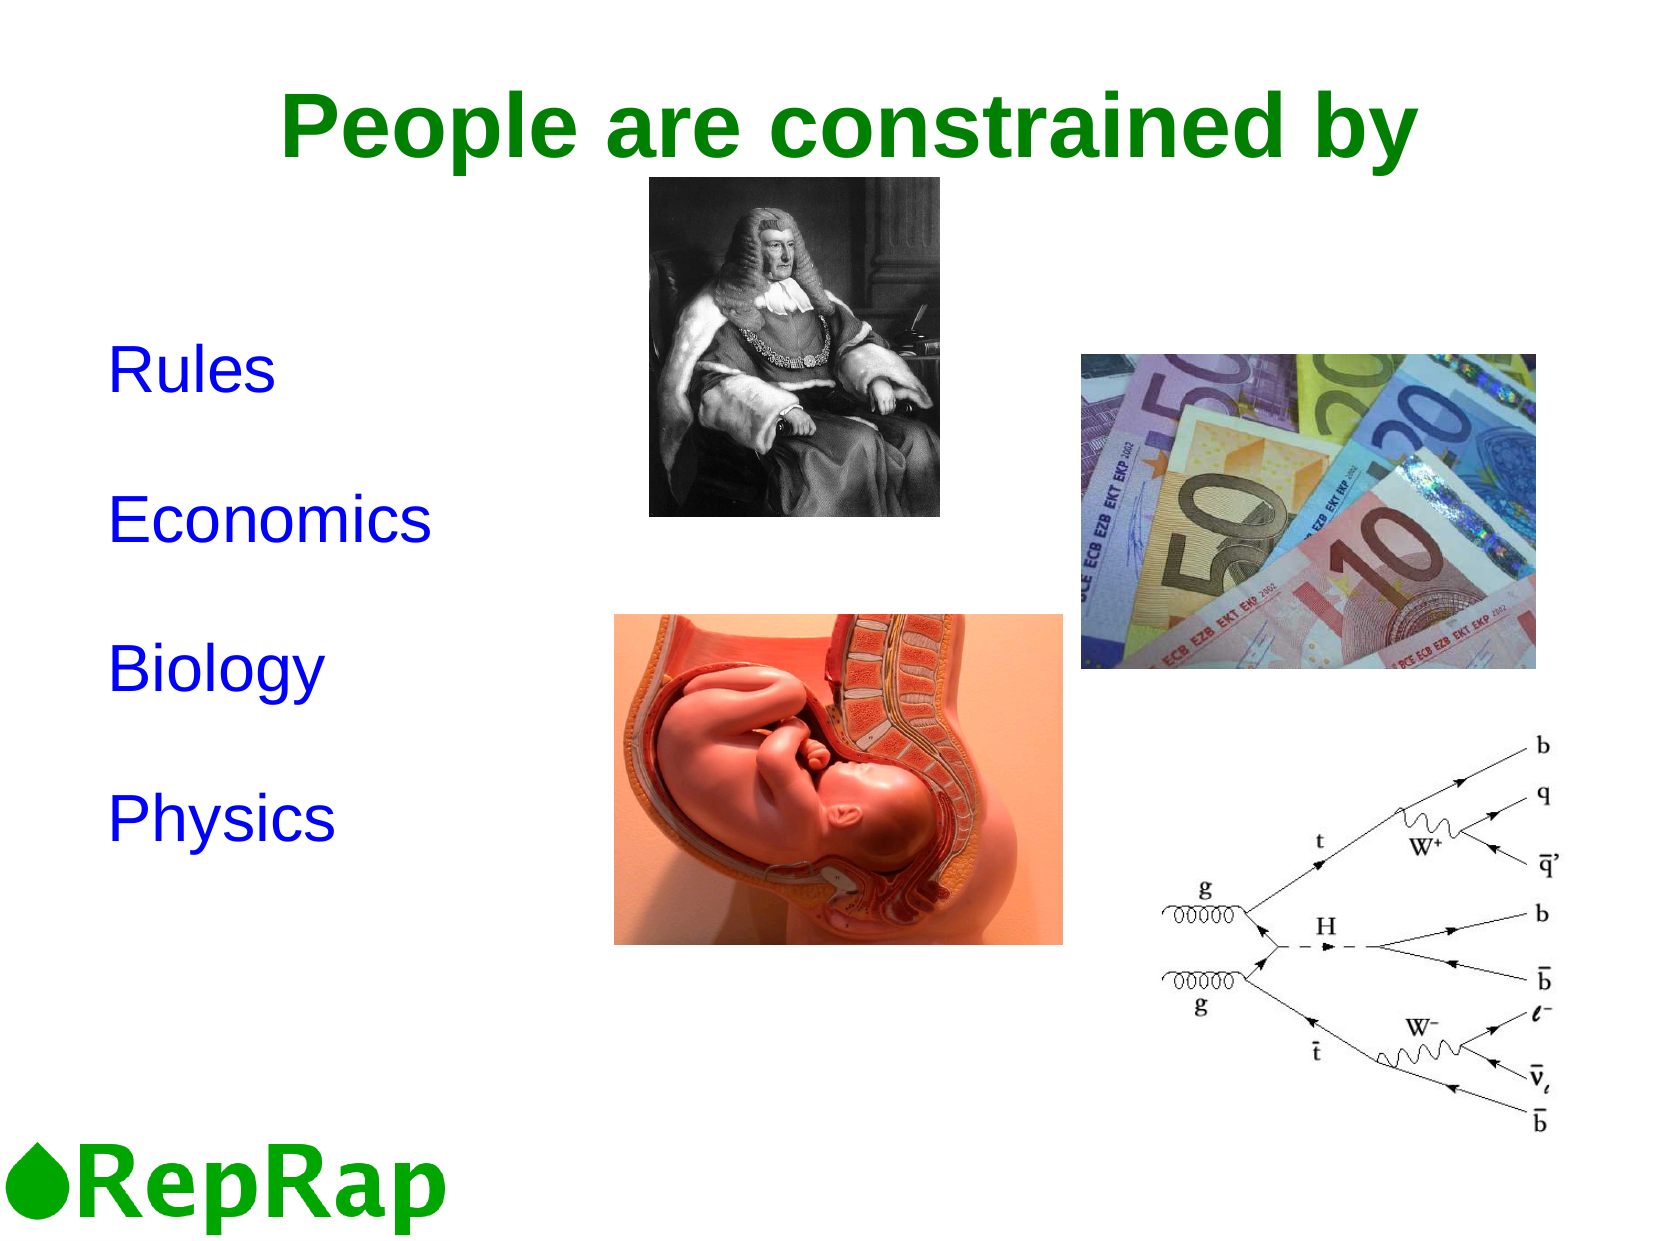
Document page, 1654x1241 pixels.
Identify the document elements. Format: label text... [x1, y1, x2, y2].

picture [1151, 712, 1592, 1152]
title People are constrained by [106, 59, 1595, 296]
text_box Rules Economics Biology Physics [88, 265, 680, 848]
picture [614, 614, 1063, 945]
picture [0, 1138, 451, 1241]
picture [649, 177, 940, 517]
picture [1081, 354, 1536, 669]
